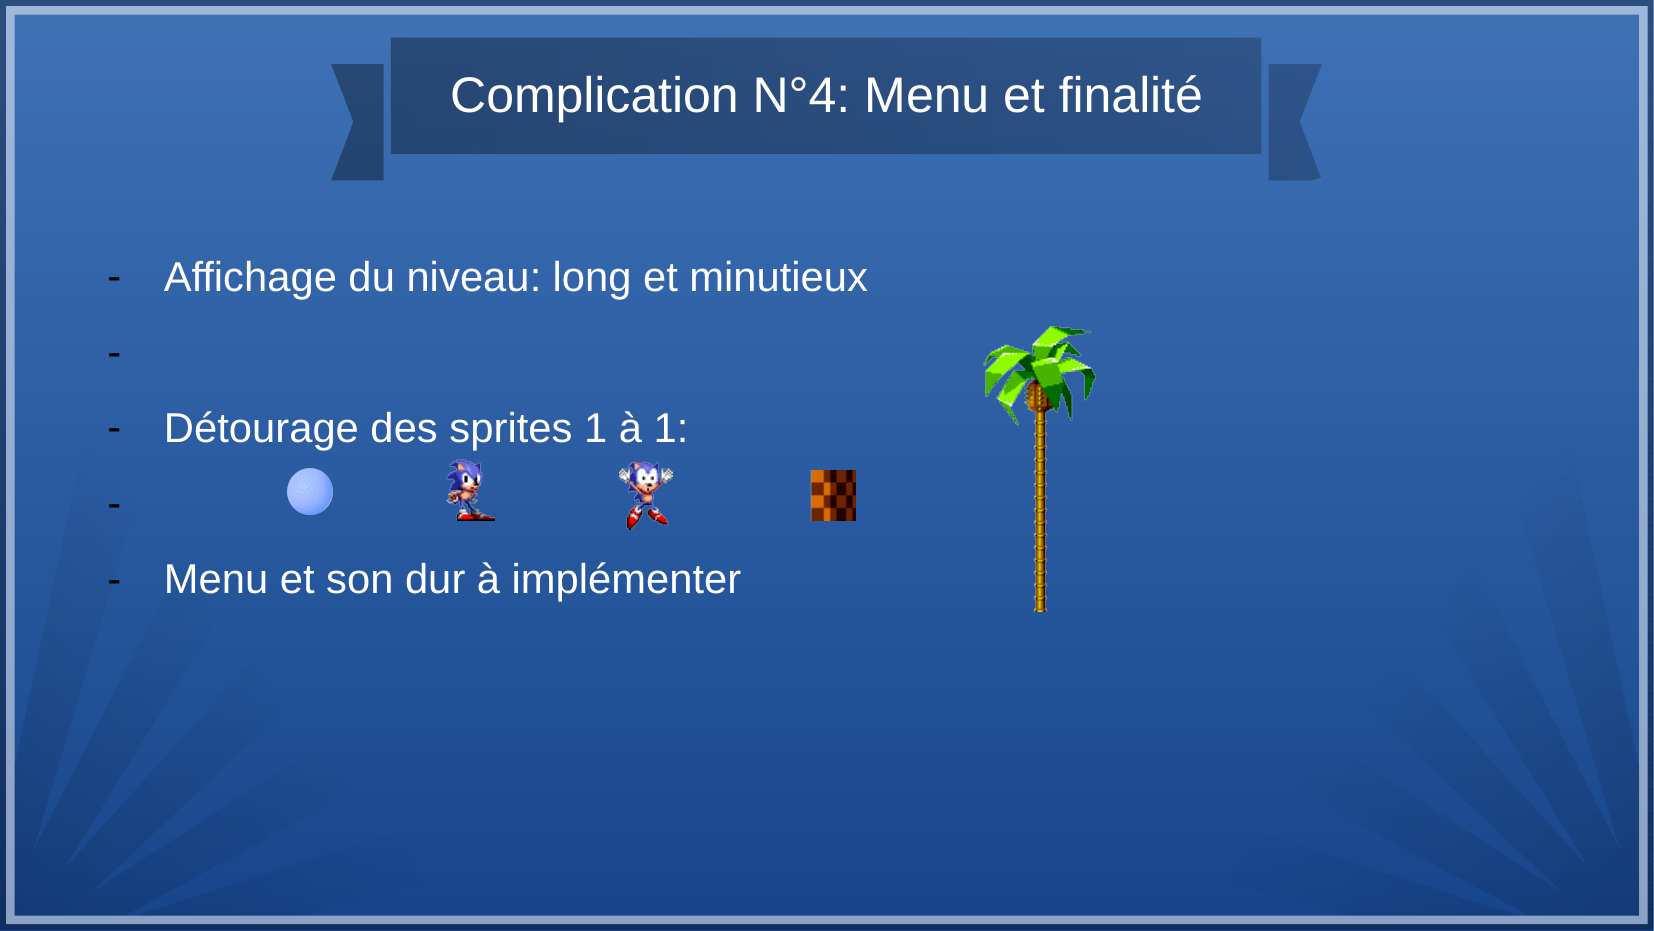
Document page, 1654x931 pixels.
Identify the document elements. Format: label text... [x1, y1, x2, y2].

title Complication N°4: Menu et finalité [389, 33, 1264, 152]
text_box [82, 224, 1571, 848]
picture [287, 468, 333, 515]
text_box Affichage du niveau: long et minutieux Détourage des sprites 1 à 1: Menu et son dur à implémenter [107, 249, 1596, 873]
picture [444, 458, 495, 521]
picture [805, 470, 856, 521]
picture [619, 461, 673, 530]
picture [981, 325, 1110, 612]
